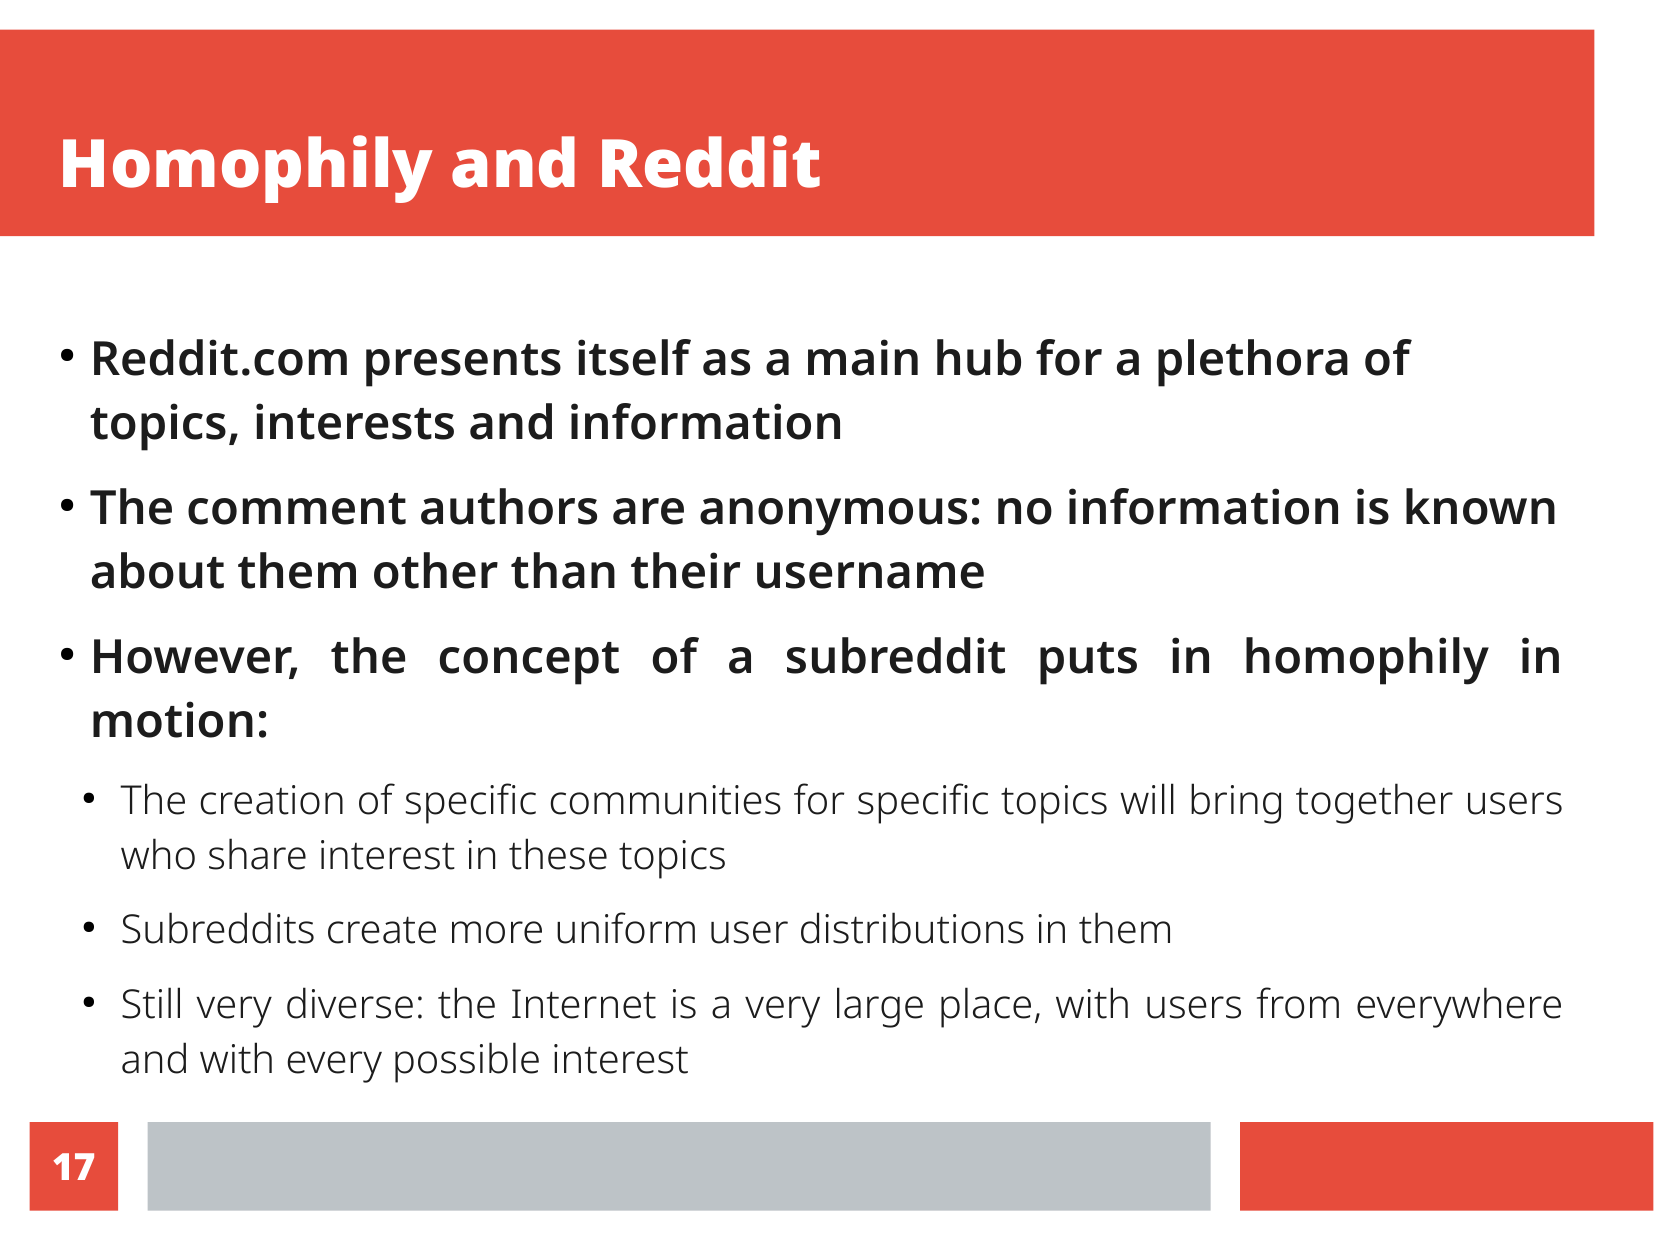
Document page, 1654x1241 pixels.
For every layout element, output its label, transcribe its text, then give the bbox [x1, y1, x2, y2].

title Homophily and Reddit [59, 59, 1595, 207]
list Reddit.com presents itself as a main hub for a plethora of topics, interests and information The comment authors are anonymous: no information is known about them other than their username However, the concept of a subreddit puts in homophily in motion: The creation of specific communities for specific topics will bring together users who share interest in these topics Subreddits create more uniform user distributions in them Still very diverse: the Internet is a very large place, with users from everywhere and with every possible interest [59, 324, 1565, 1093]
